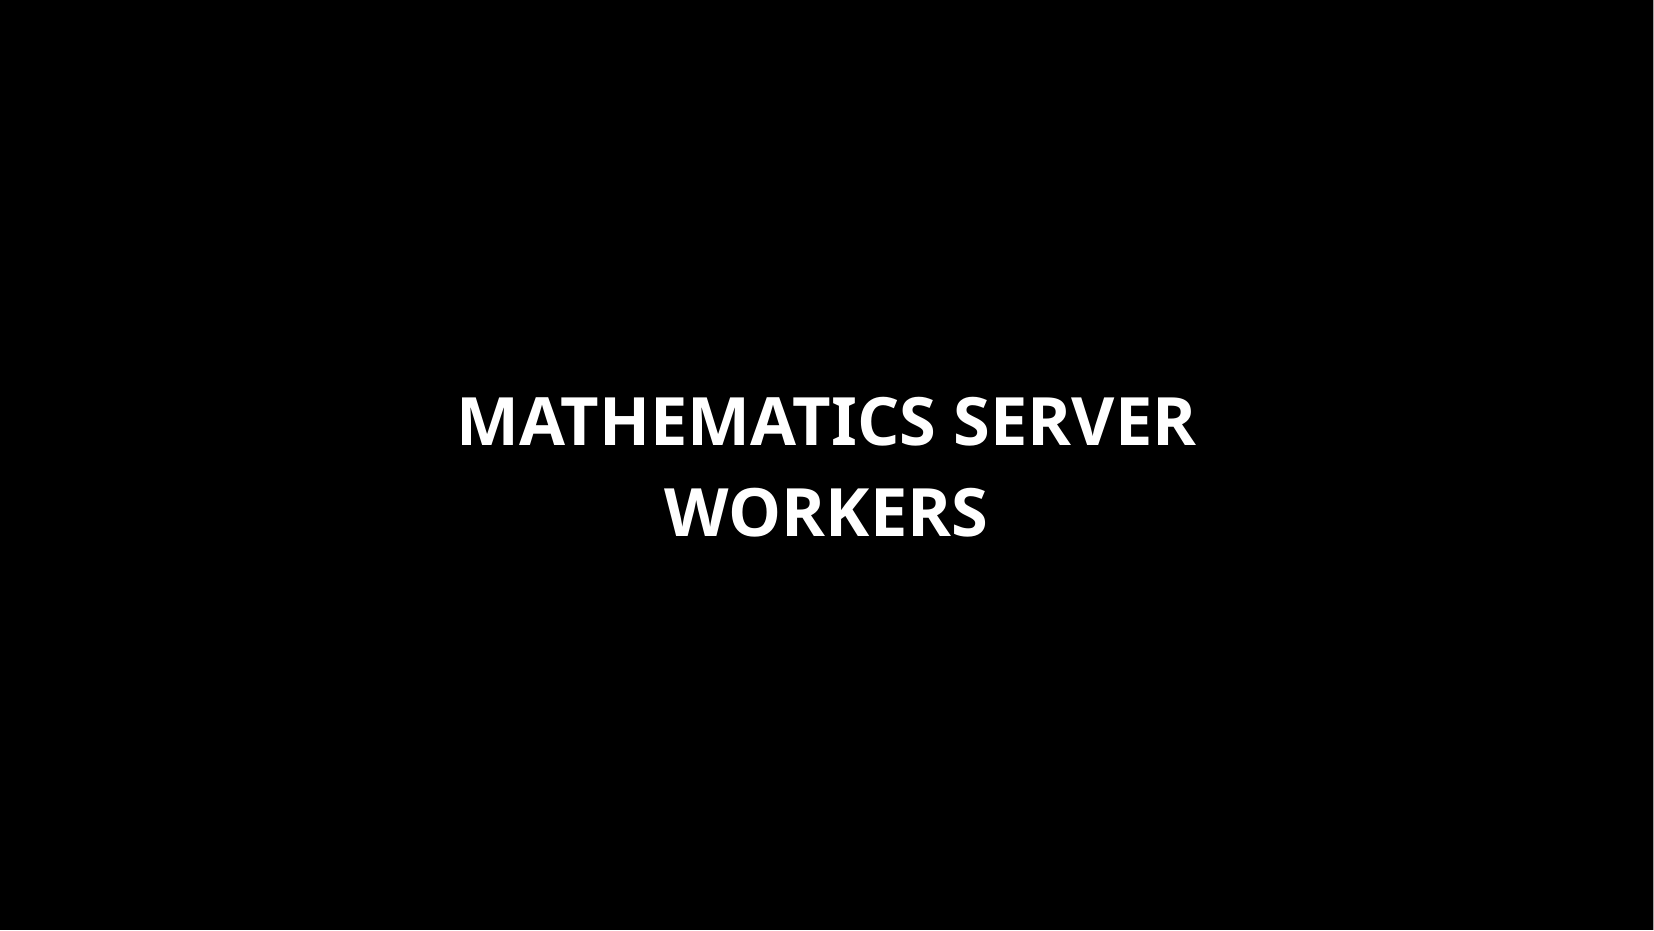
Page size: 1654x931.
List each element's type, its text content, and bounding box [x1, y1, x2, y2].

title MATHEMATICS SERVER WORKERS [82, 384, 1571, 547]
